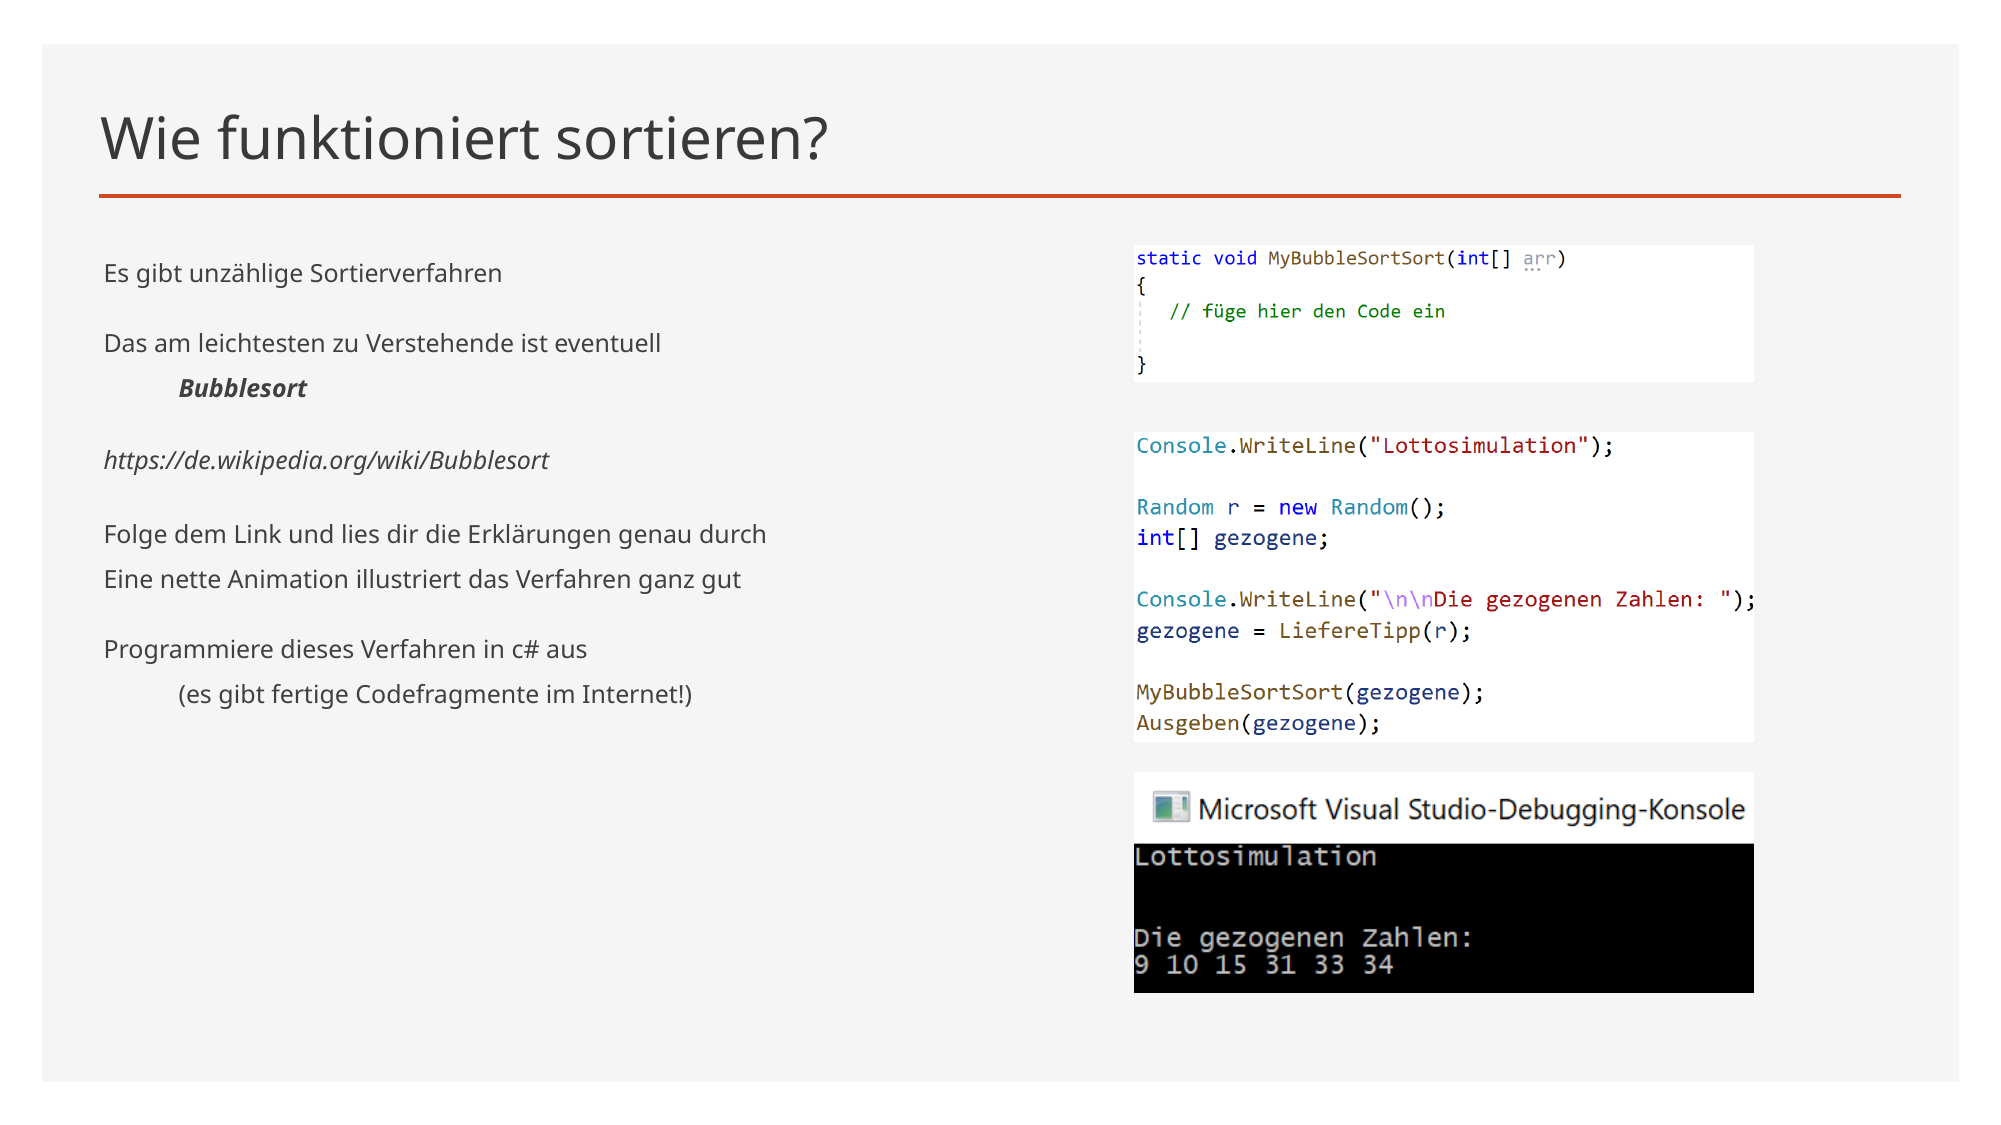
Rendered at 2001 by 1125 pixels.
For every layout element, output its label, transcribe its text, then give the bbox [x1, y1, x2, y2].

list Es gibt unzählige Sortierverfahren Das am leichtesten zu Verstehende ist eventuell Bubblesort https://de.wikipedia.org/wiki/Bubblesort Folge dem Link und lies dir die Erklärungen genau durch Eine nette Animation illustriert das Verfahren ganz gut Programmiere dieses Verfahren in c# aus (es gibt fertige Codefragmente im Internet!) [88, 235, 814, 889]
picture [1134, 245, 1754, 382]
picture [1134, 772, 1754, 994]
picture [1134, 432, 1754, 742]
title Wie funktioniert sortieren? [85, 73, 1214, 179]
